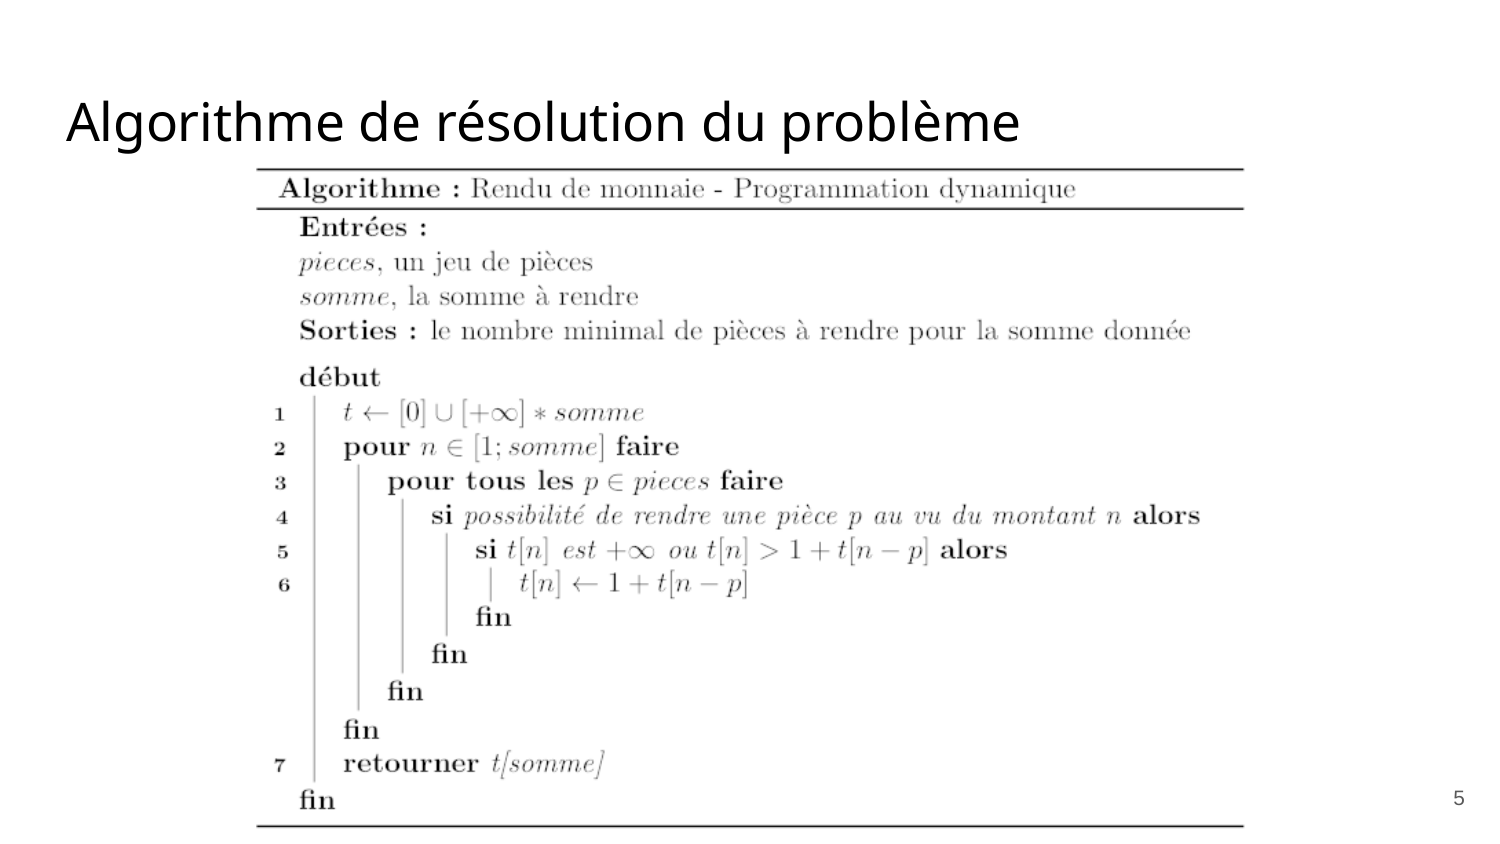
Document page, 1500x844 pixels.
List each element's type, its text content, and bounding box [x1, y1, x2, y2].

picture [255, 166, 1245, 830]
title Algorithme de résolution du problème [51, 72, 1449, 167]
slide_number <numéro> [1389, 764, 1480, 830]
